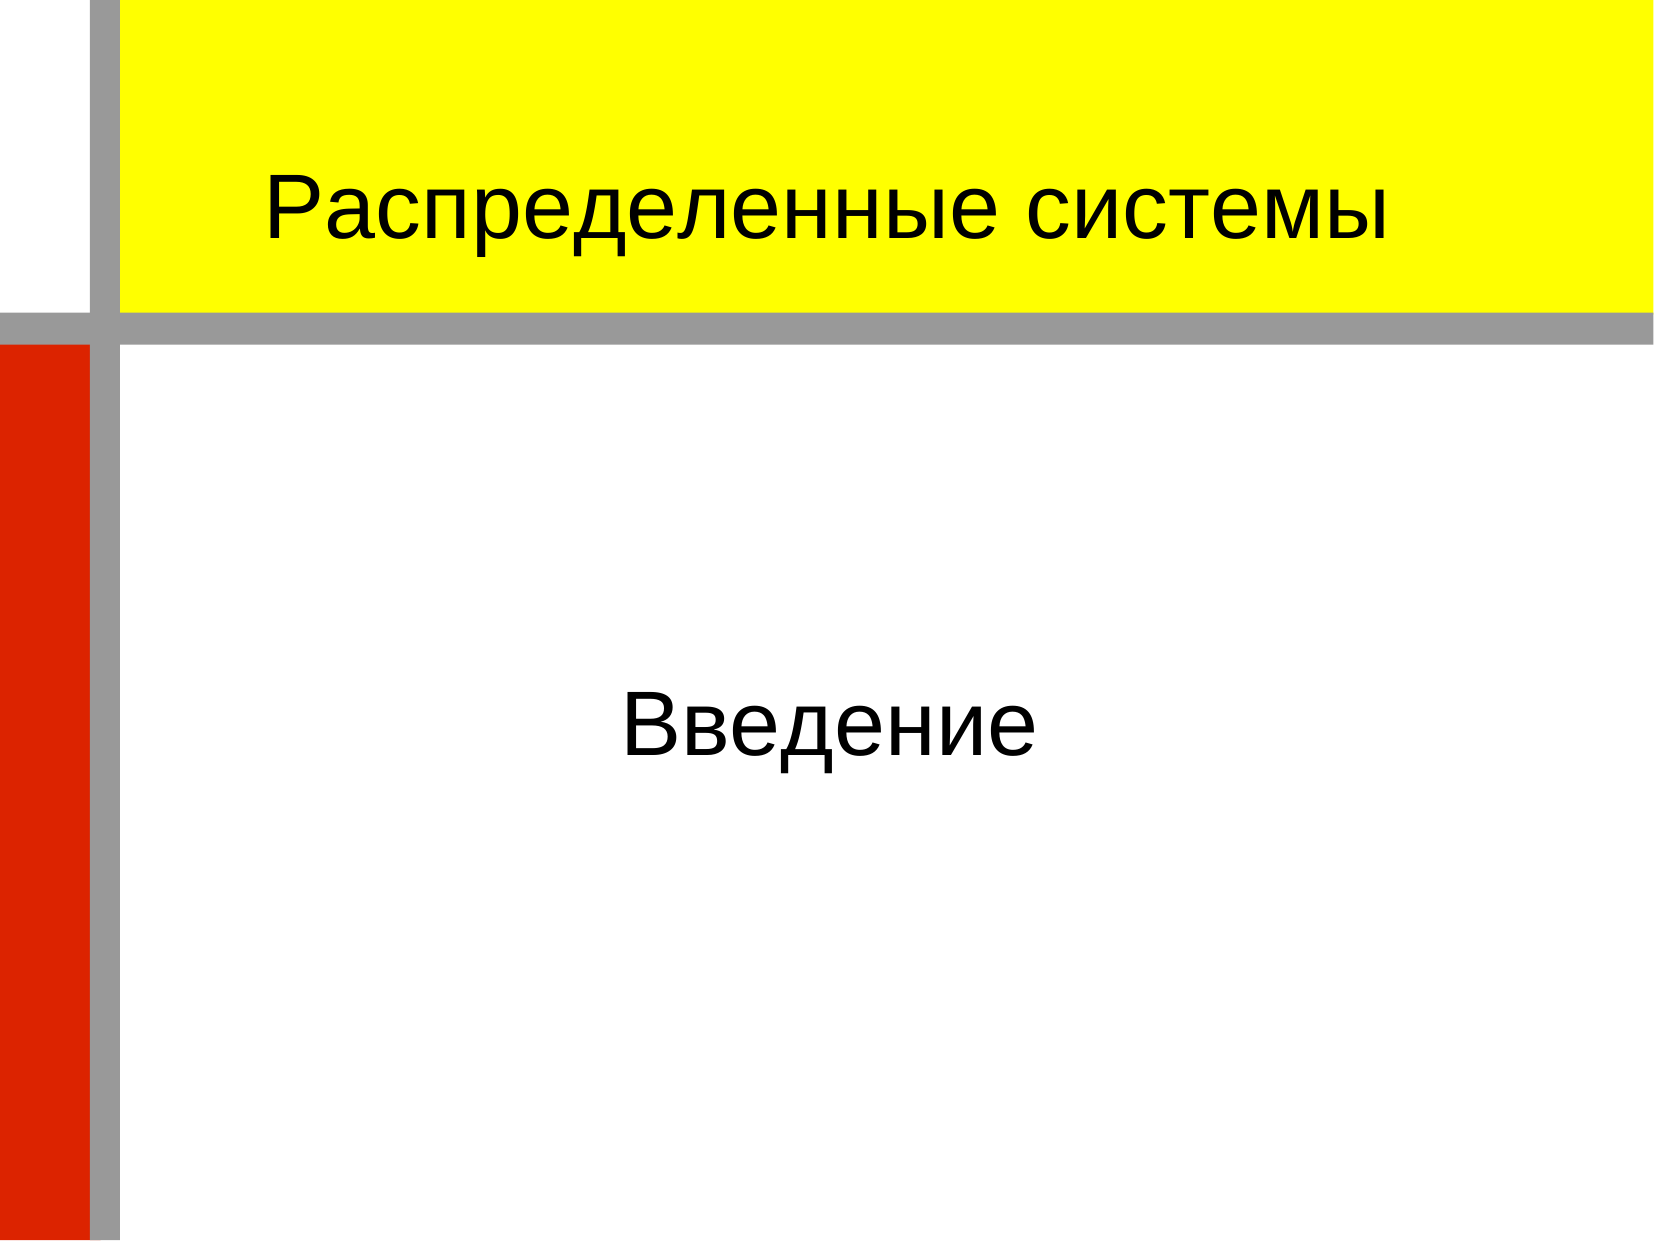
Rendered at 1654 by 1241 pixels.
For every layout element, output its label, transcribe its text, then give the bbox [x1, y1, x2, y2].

title Распределенные системы [121, 102, 1534, 311]
title Введение [123, 620, 1536, 828]
